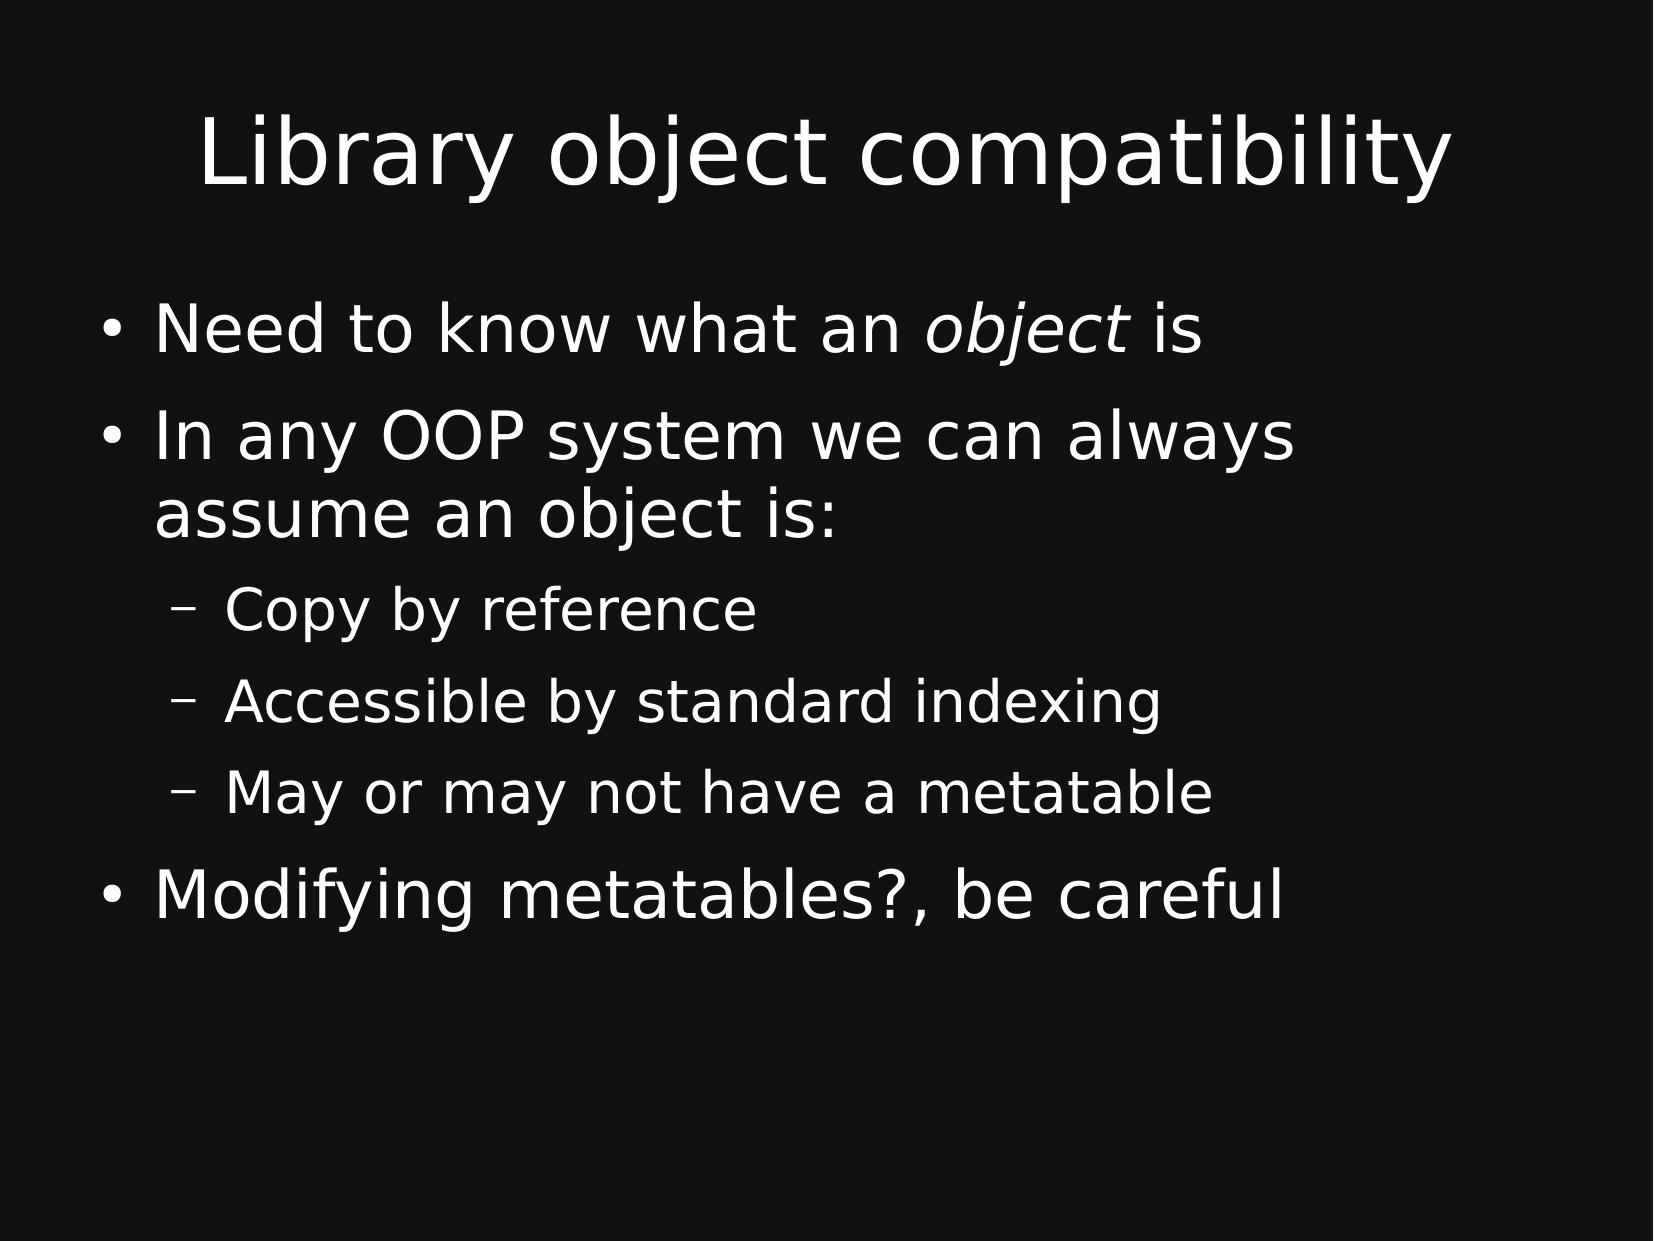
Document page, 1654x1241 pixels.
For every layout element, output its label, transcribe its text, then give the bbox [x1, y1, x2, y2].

list Need to know what an object is In any OOP system we can always assume an object is: Copy by reference Accessible by standard indexing May or may not have a metatable Modifying metatables?, be careful [82, 290, 1571, 1010]
title Library object compatibility [82, 49, 1571, 257]
